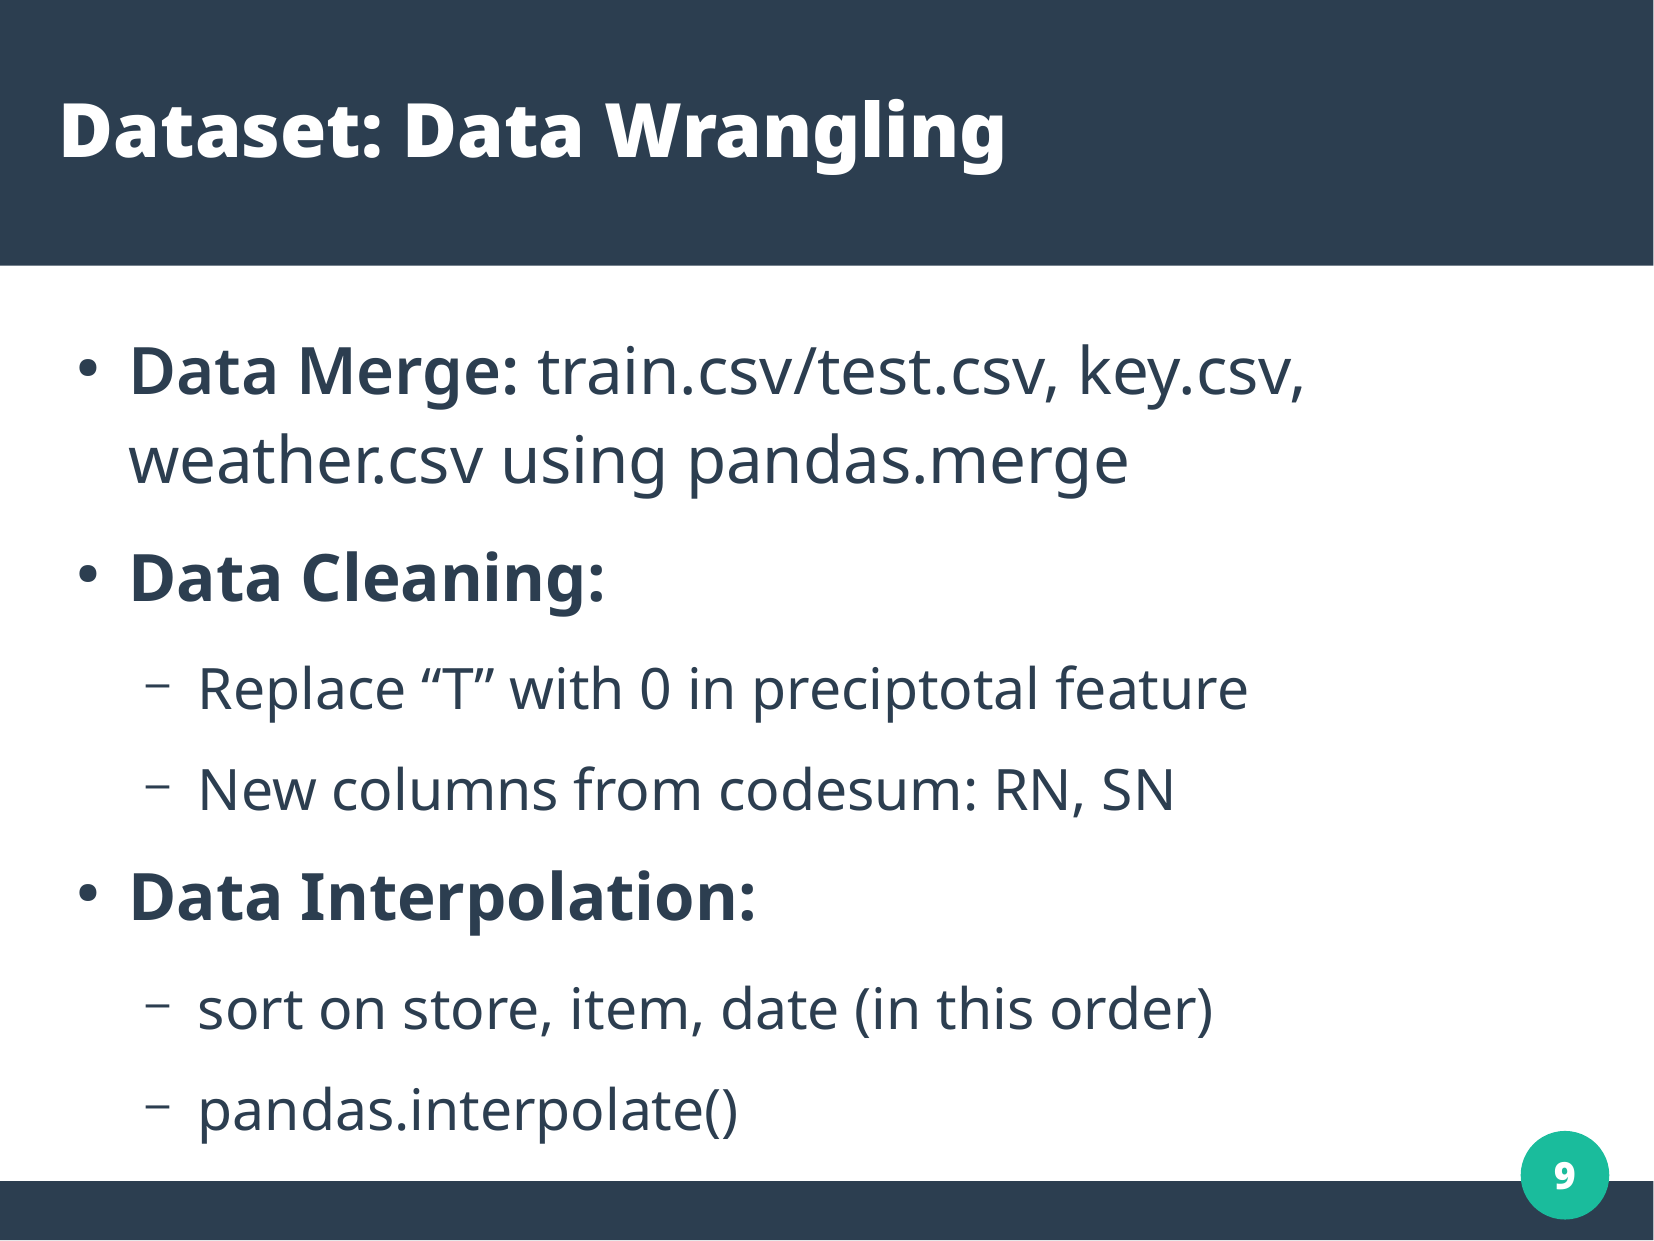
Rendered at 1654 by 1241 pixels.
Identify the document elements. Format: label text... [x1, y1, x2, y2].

list Data Merge: train.csv/test.csv, key.csv, weather.csv using pandas.merge Data Cleaning: Replace “T” with 0 in preciptotal feature New columns from codesum: RN, SN Data Interpolation: sort on store, item, date (in this order) pandas.interpolate() [59, 324, 1595, 1152]
title Dataset: Data Wrangling [59, 49, 1595, 207]
